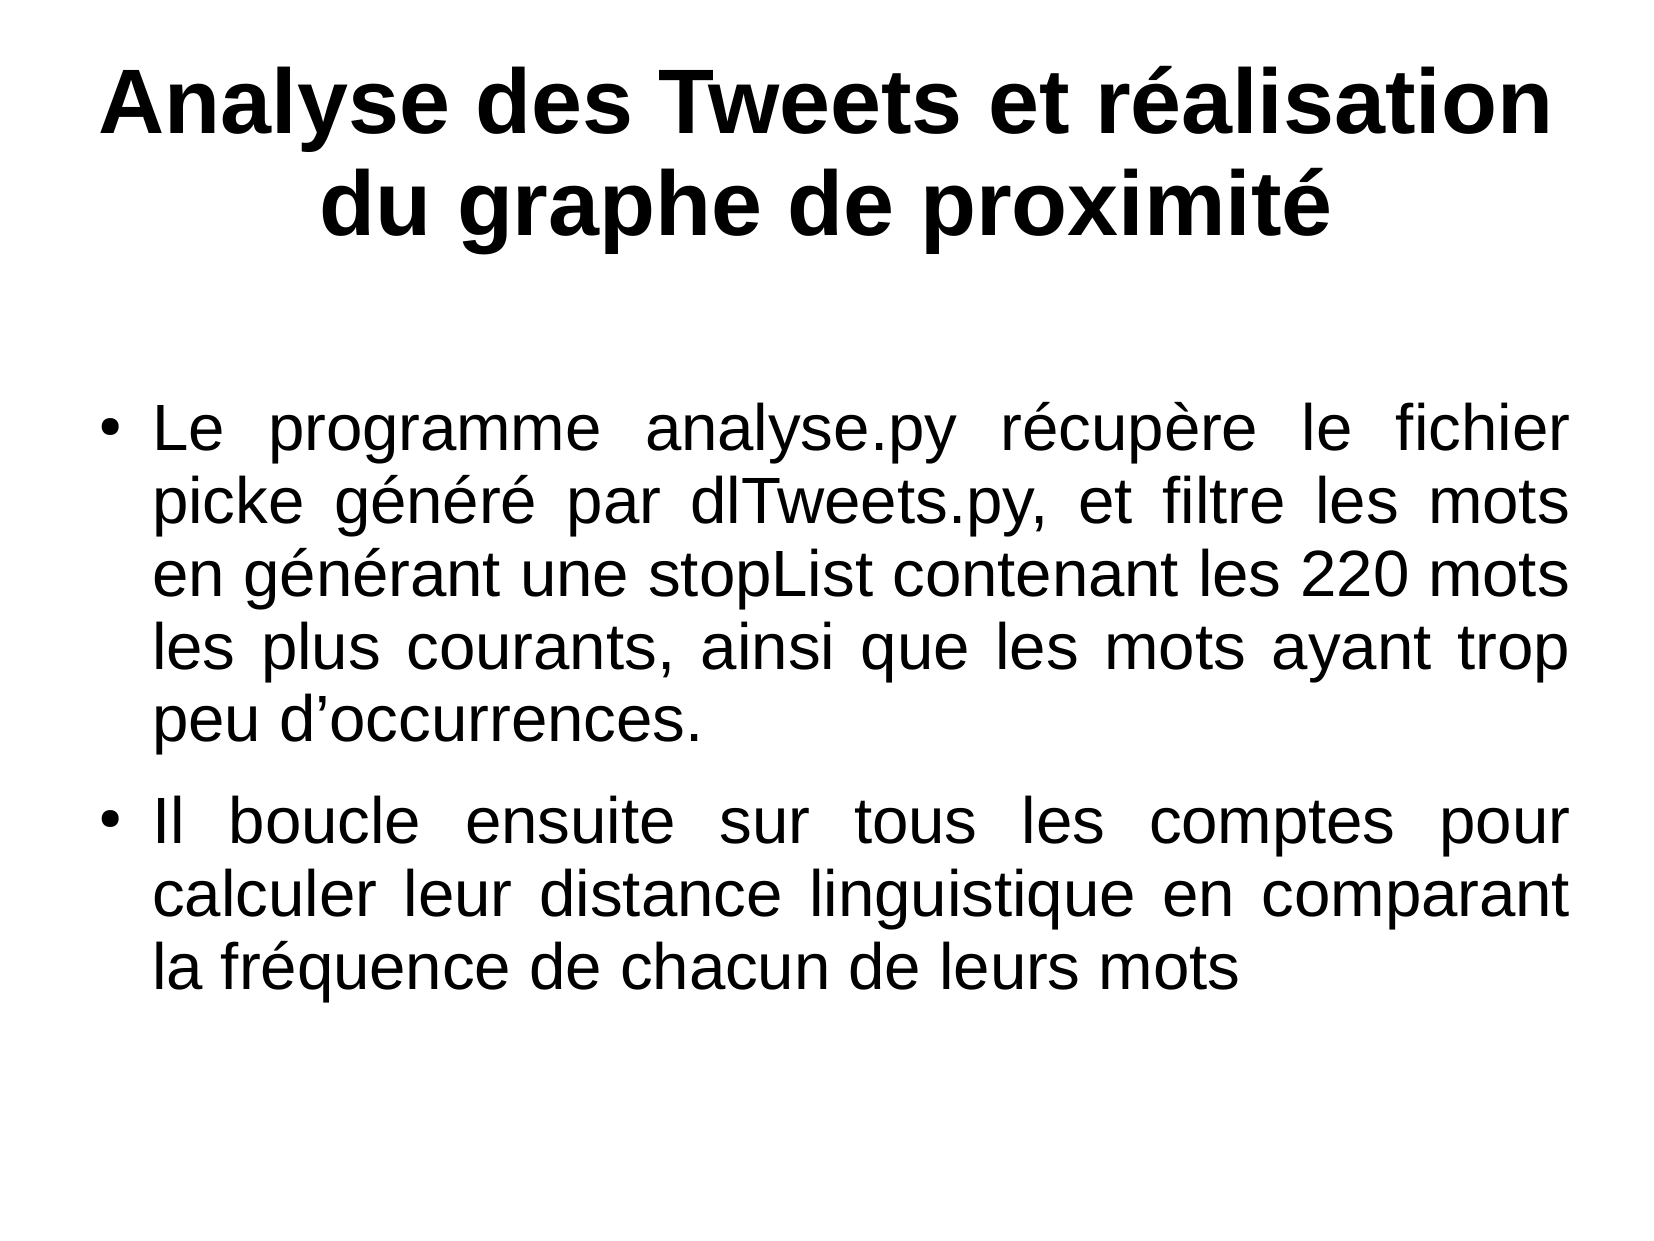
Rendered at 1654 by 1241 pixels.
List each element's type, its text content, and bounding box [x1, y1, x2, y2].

title Analyse des Tweets et réalisation du graphe de proximité [82, 49, 1571, 257]
list Le programme analyse.py récupère le fichier picke généré par dlTweets.py, et filtre les mots en générant une stopList contenant les 220 mots les plus courants, ainsi que les mots ayant trop peu d’occurrences. Il boucle ensuite sur tous les comptes pour calculer leur distance linguistique en comparant la fréquence de chacun de leurs mots [82, 290, 1571, 1010]
